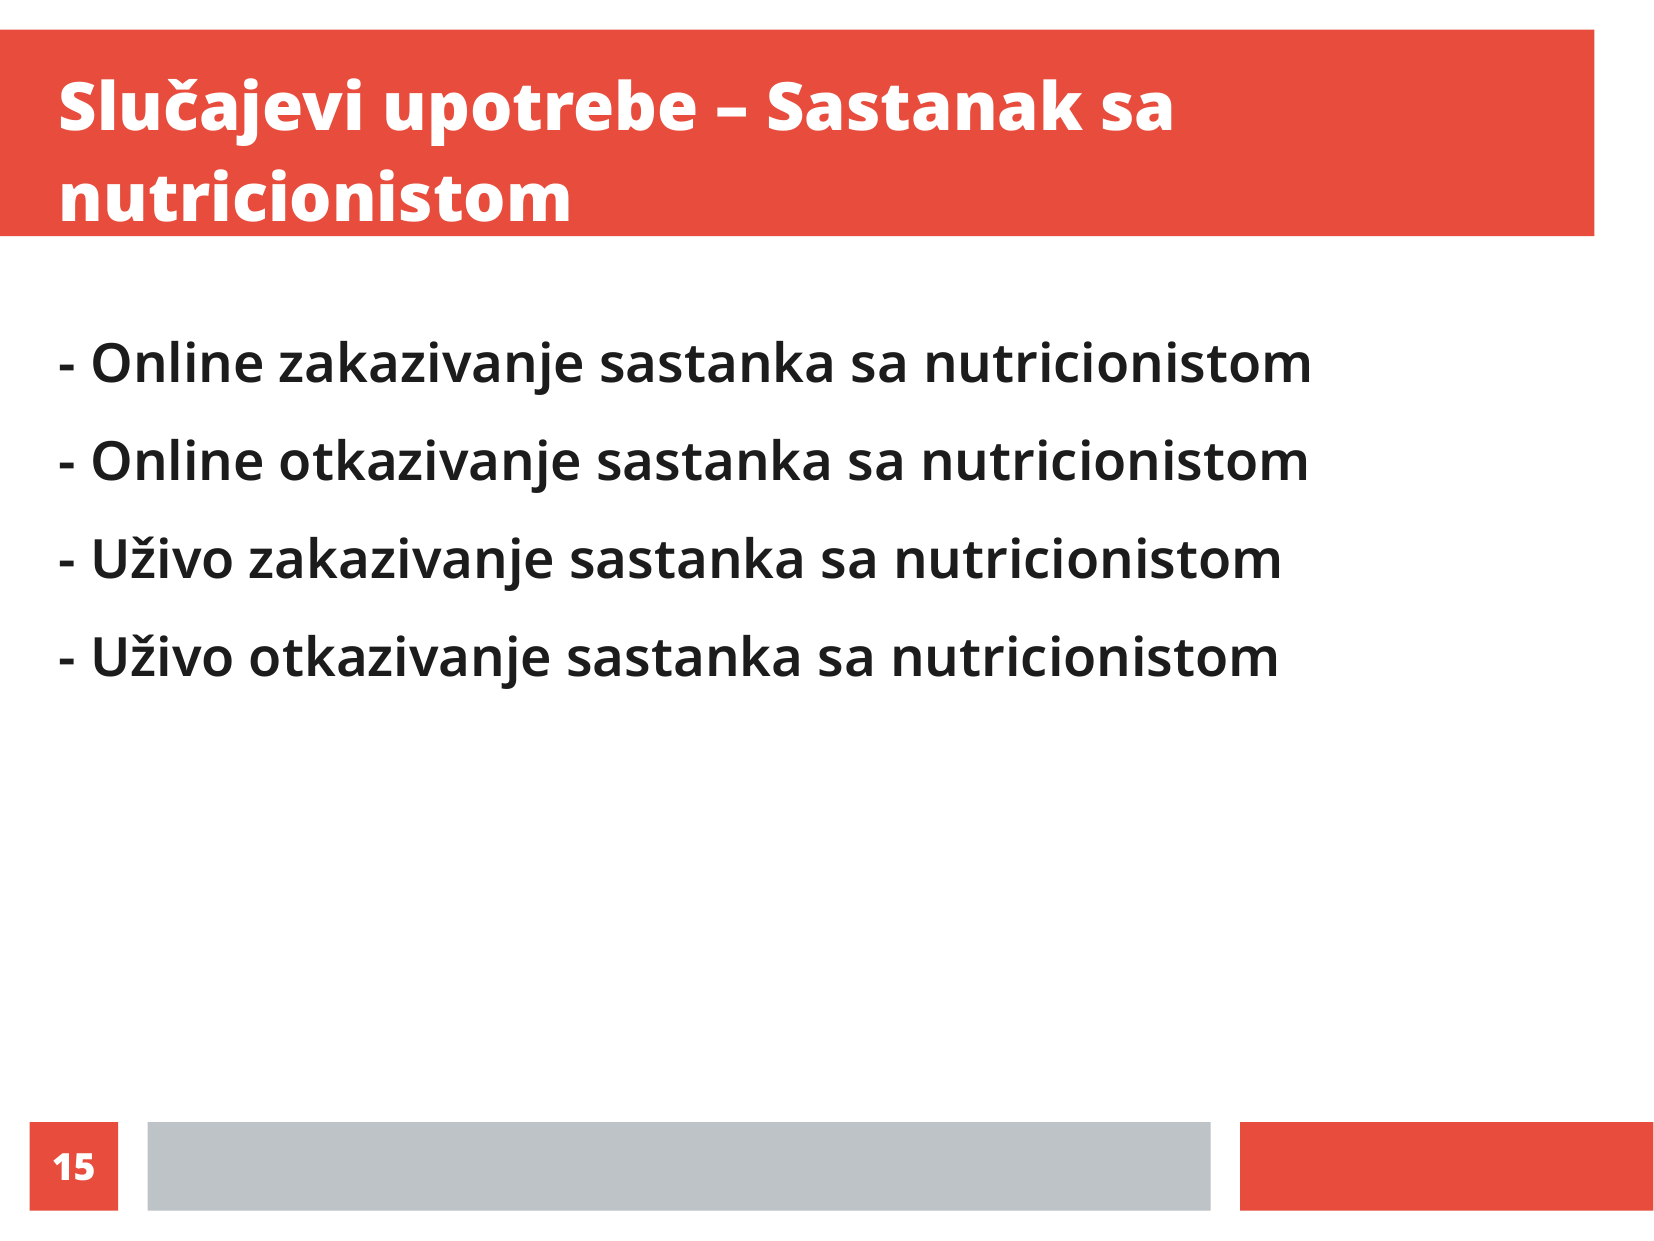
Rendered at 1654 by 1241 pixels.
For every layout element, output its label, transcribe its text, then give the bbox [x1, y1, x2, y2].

list - Online zakazivanje sastanka sa nutricionistom - Online otkazivanje sastanka sa nutricionistom - Uživo zakazivanje sastanka sa nutricionistom - Uživo otkazivanje sastanka sa nutricionistom [59, 324, 1565, 1093]
title Slučajevi upotrebe – Sastanak sa nutricionistom [59, 59, 1595, 207]
